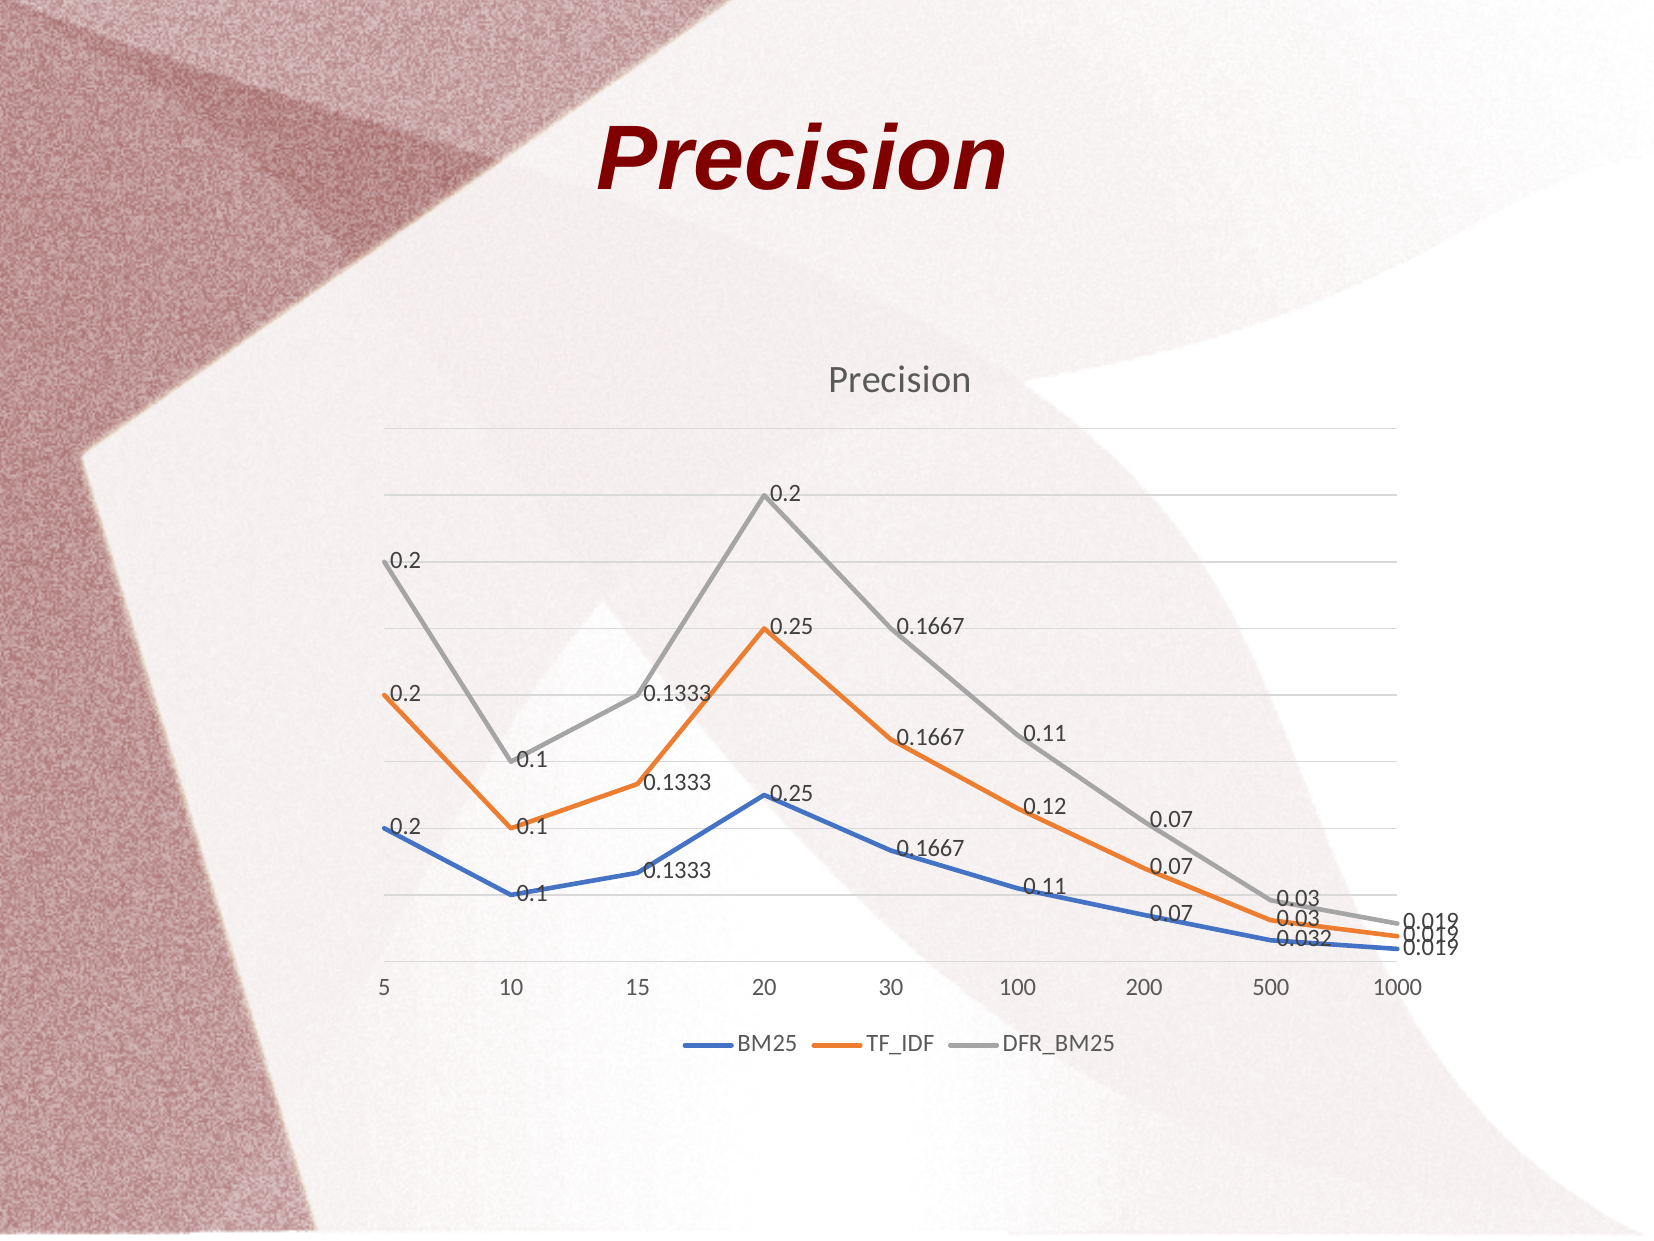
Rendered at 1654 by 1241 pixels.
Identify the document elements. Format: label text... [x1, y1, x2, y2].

chart [356, 328, 1459, 1064]
title Precision [596, 49, 1607, 257]
